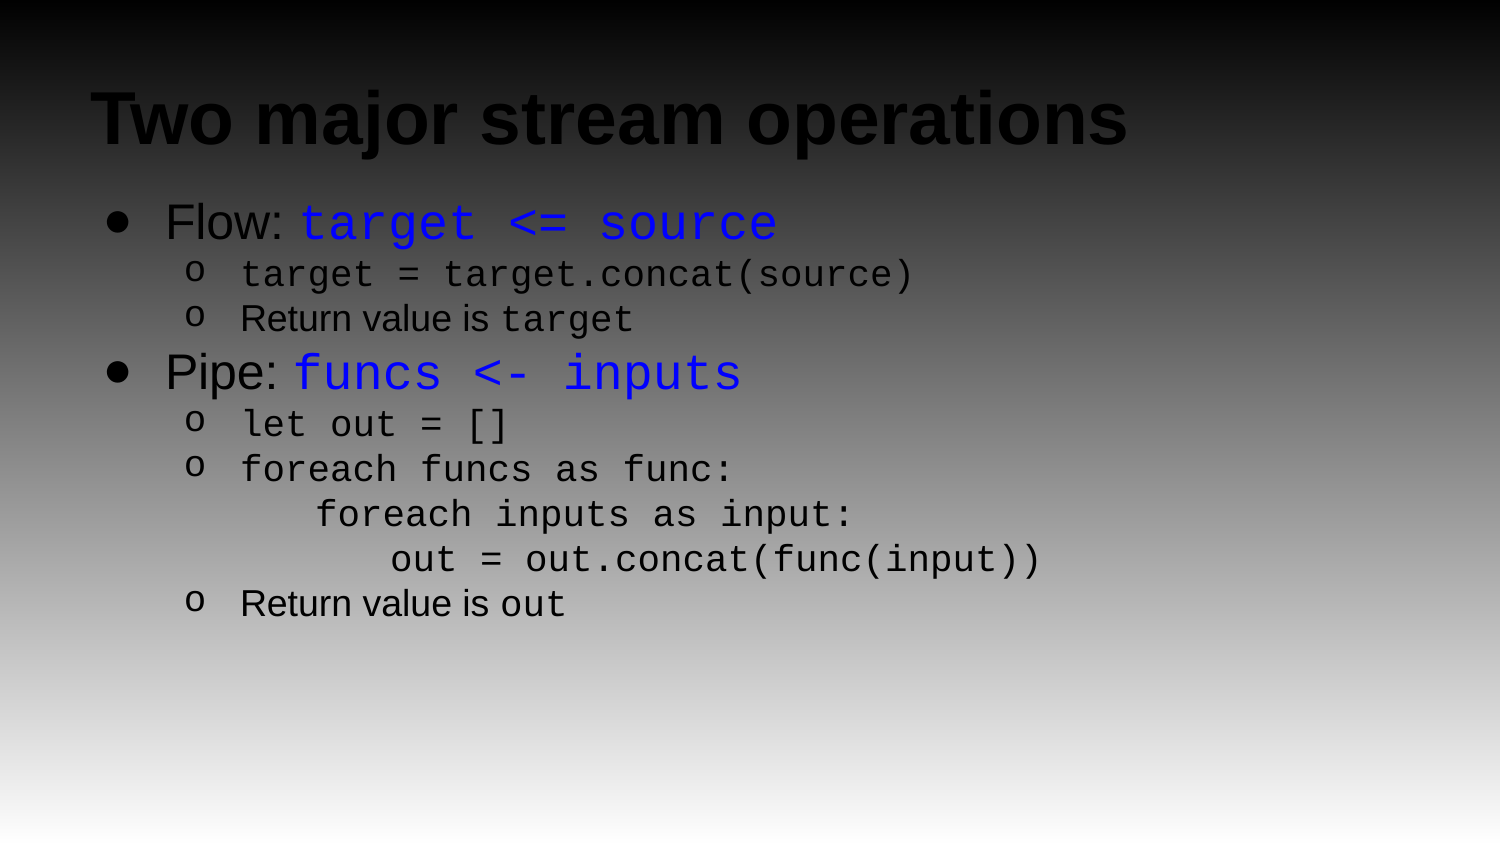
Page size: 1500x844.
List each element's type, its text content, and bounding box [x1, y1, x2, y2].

list Flow: target <= source target = target.concat(source) Return value is target Pipe: funcs <- inputs let out = [] foreach funcs as func: foreach inputs as input: out = out.concat(func(input)) Return value is out [75, 174, 1425, 786]
title Two major stream operations [75, 33, 1425, 174]
